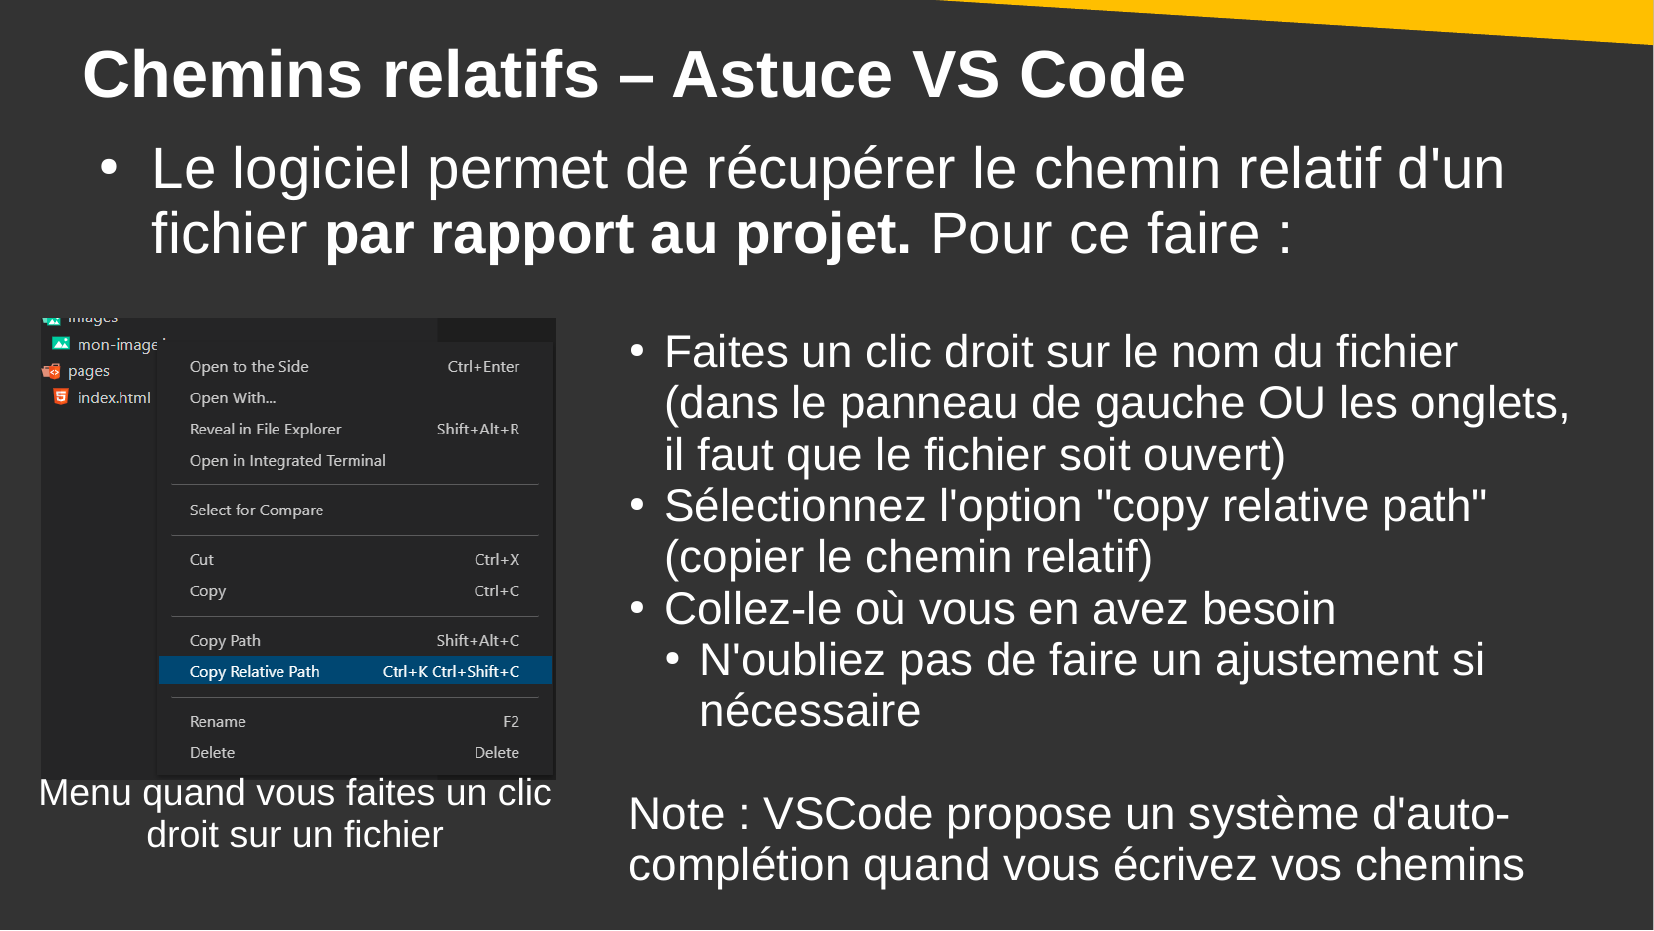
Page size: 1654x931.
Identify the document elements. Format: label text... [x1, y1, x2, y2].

text_box Faites un clic droit sur le nom du fichier (dans le panneau de gauche OU les onglets, il faut que le fichier soit ouvert) Sélectionnez l'option "copy relative path" (copier le chemin relatif) Collez-le où vous en avez besoin N'oubliez pas de faire un ajustement si nécessaire Note : VSCode propose un système d'auto-complétion quand vous écrivez vos chemins [614, 318, 1595, 898]
picture [41, 318, 556, 771]
title Chemins relatifs – Astuce VS Code [82, 37, 1217, 135]
list Le logiciel permet de récupérer le chemin relatif d'un fichier par rapport au projet. Pour ce faire : [81, 135, 1546, 381]
title Menu quand vous faites un clic droit sur un fichier [23, 771, 567, 856]
text_box [935, 0, 1654, 46]
